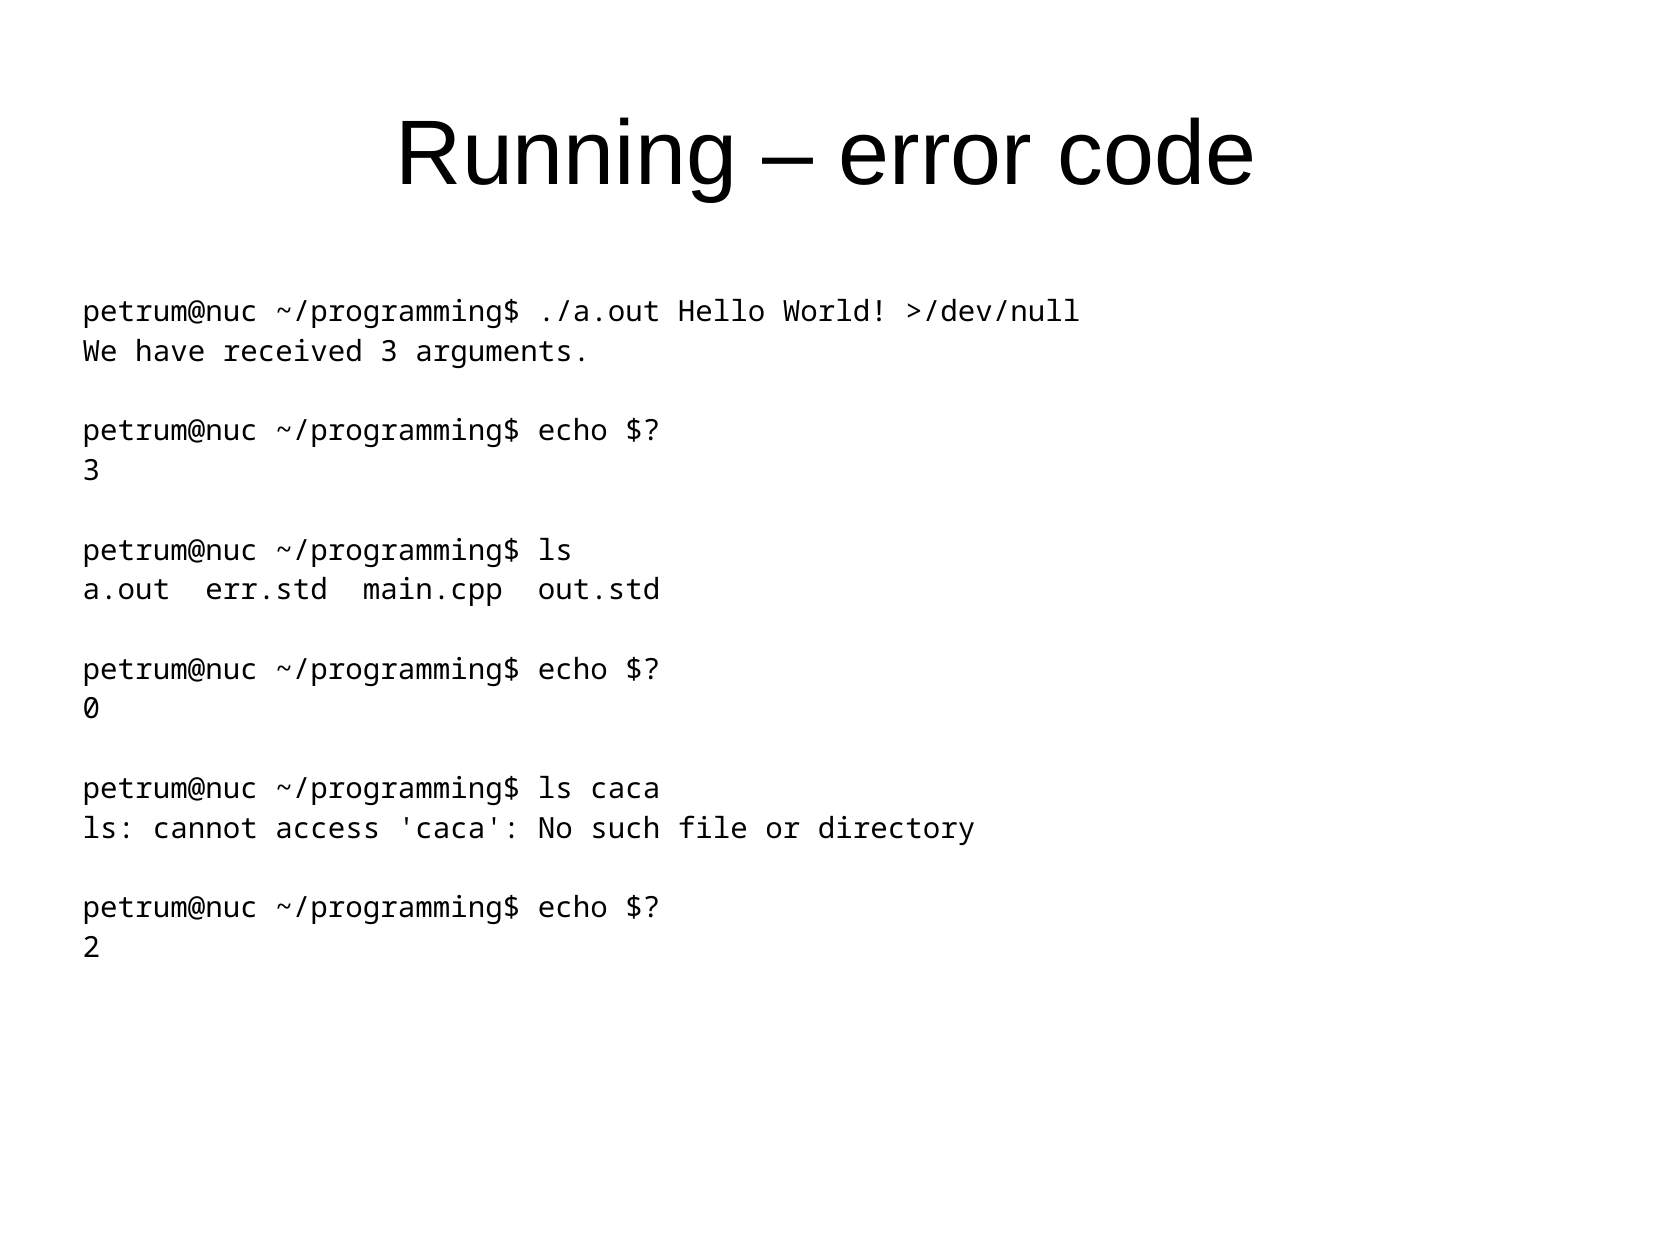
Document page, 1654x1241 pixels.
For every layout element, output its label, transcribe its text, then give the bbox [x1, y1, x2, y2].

list petrum@nuc ~/programming$ ./a.out Hello World! >/dev/null We have received 3 arguments. petrum@nuc ~/programming$ echo $? 3 petrum@nuc ~/programming$ ls a.out err.std main.cpp out.std petrum@nuc ~/programming$ echo $? 0 petrum@nuc ~/programming$ ls caca ls: cannot access 'caca': No such file or directory petrum@nuc ~/programming$ echo $? 2 [82, 290, 1571, 1010]
title Running – error code [82, 49, 1571, 257]
